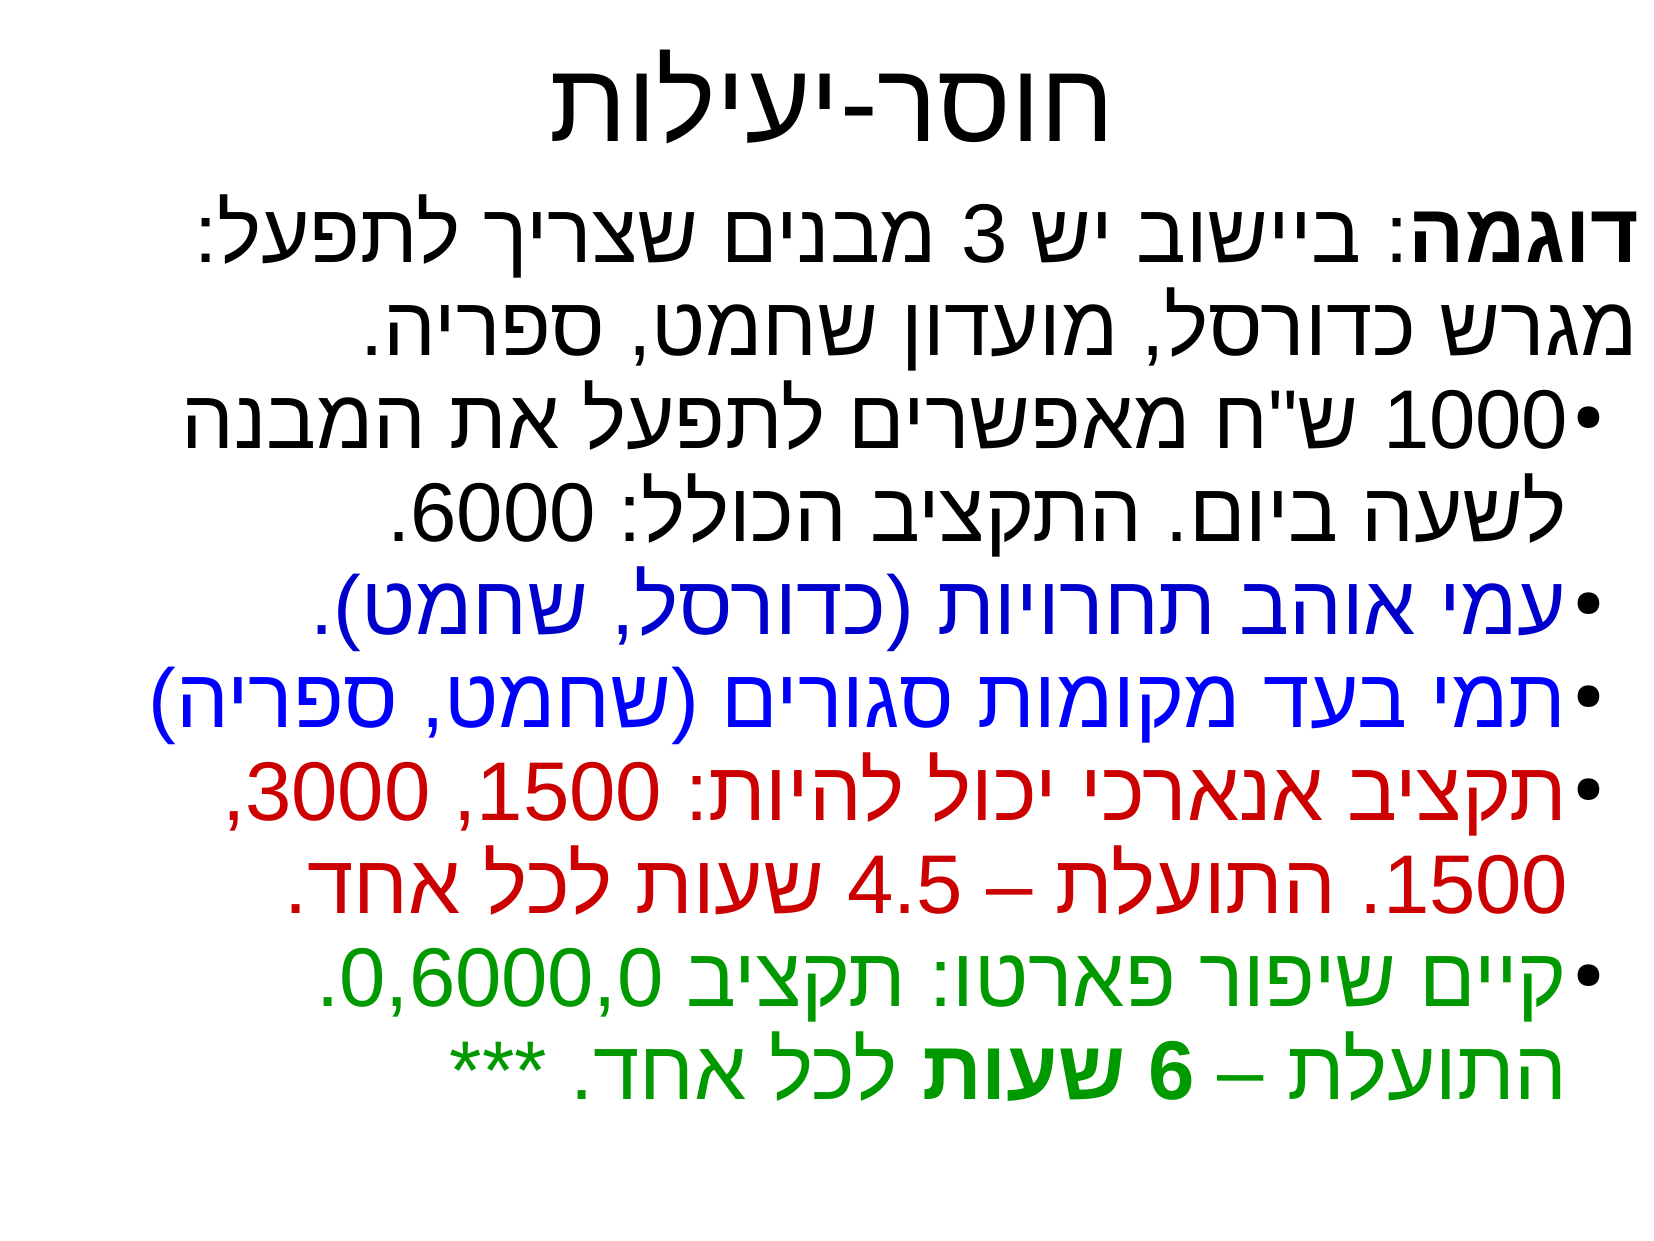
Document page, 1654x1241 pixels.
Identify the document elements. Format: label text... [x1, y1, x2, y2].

text_box דוגמה: ביישוב יש 3 מבנים שצריך לתפעל: מגרש כדורסל, מועדון שחמט, ספריה. 1000 ש"ח מאפשרים לתפעל את המבנה לשעה ביום. התקציב הכולל: 6000. עמי אוהב תחרויות (כדורסל, שחמט). תמי בעד מקומות סגורים (שחמט, ספריה) תקציב אנארכי יכול להיות: 1500, 3000, 1500. התועלת – 4.5 שעות לכל אחד. קיים שיפור פארטו: תקציב 0,6000,0. התועלת – 6 שעות לכל אחד. *** [0, 180, 1654, 1218]
title חוסר-יעילות [45, 0, 1621, 180]
